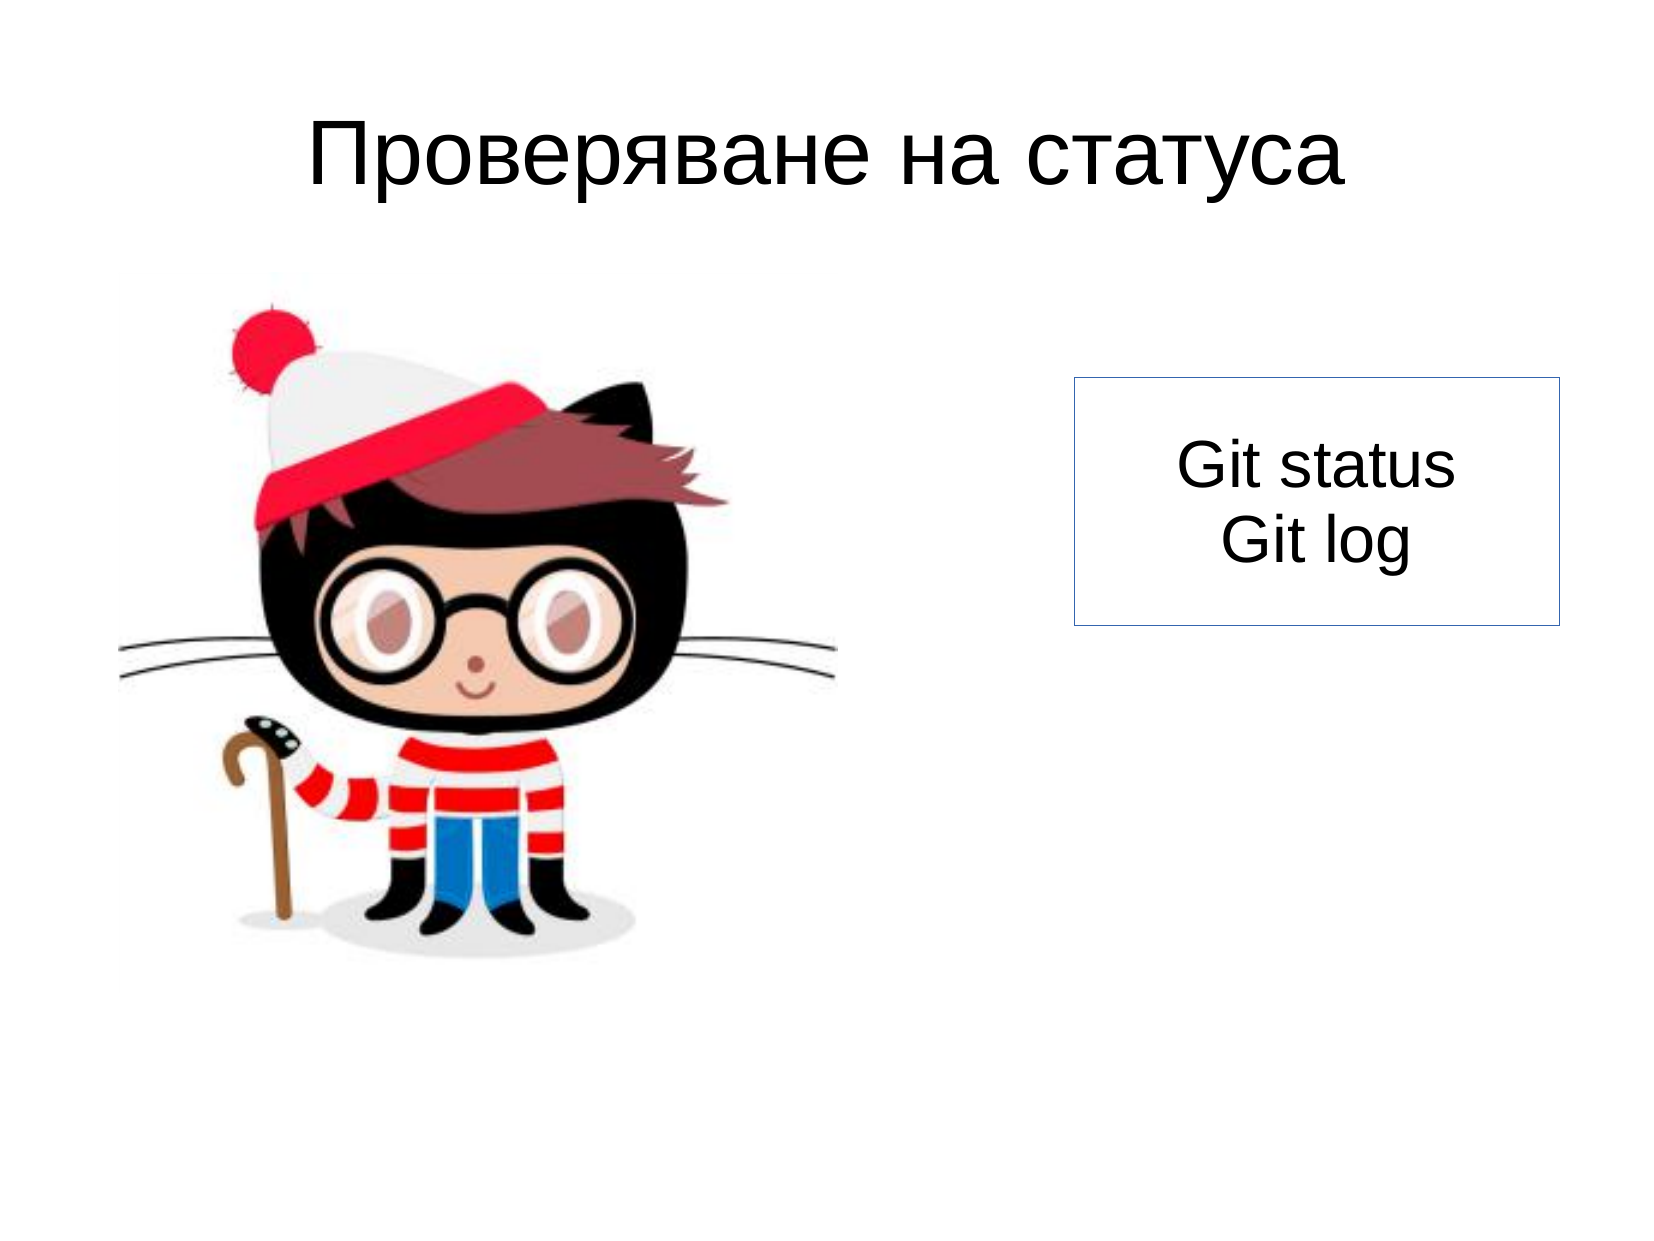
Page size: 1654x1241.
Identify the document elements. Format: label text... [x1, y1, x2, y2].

text_box Git status Git log [1074, 377, 1560, 626]
title Проверяване на статуса [82, 49, 1571, 257]
picture [118, 272, 838, 993]
